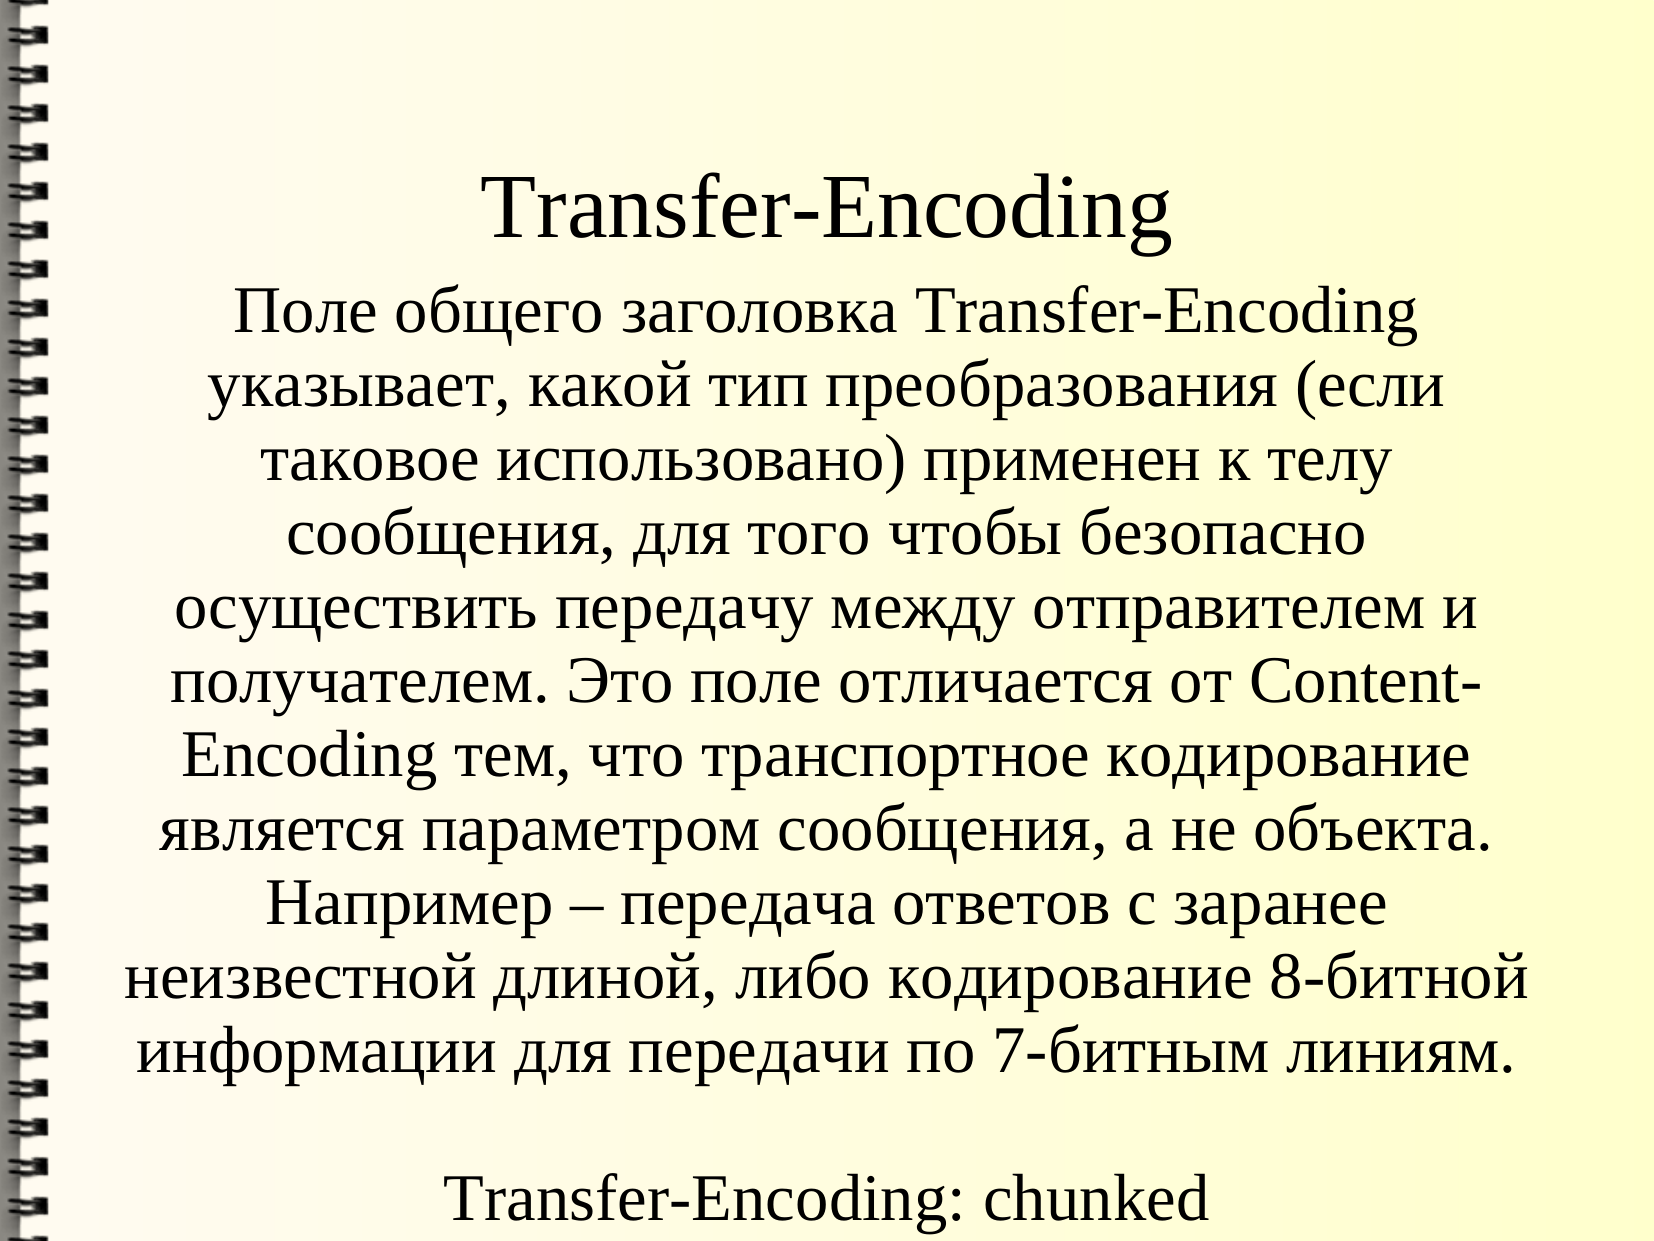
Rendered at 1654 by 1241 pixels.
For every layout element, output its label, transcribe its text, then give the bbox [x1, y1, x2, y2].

title Transfer-Encoding [121, 102, 1534, 272]
subtitle Поле общего заголовка Transfer-Encoding указывает, какой тип преобразования (если таковое использовано) применен к телу сообщения, для того чтобы безопасно осуществить передачу между отправителем и получателем. Это поле отличается от Content-Encoding тем, что транспортное кодирование является параметром сообщения, а не объекта. Например – передача ответов с заранее неизвестной длиной, либо кодирование 8-битной информации для передачи по 7-битным линиям. Transfer-Encoding: chunked [121, 272, 1534, 1236]
picture [0, 0, 1654, 1241]
